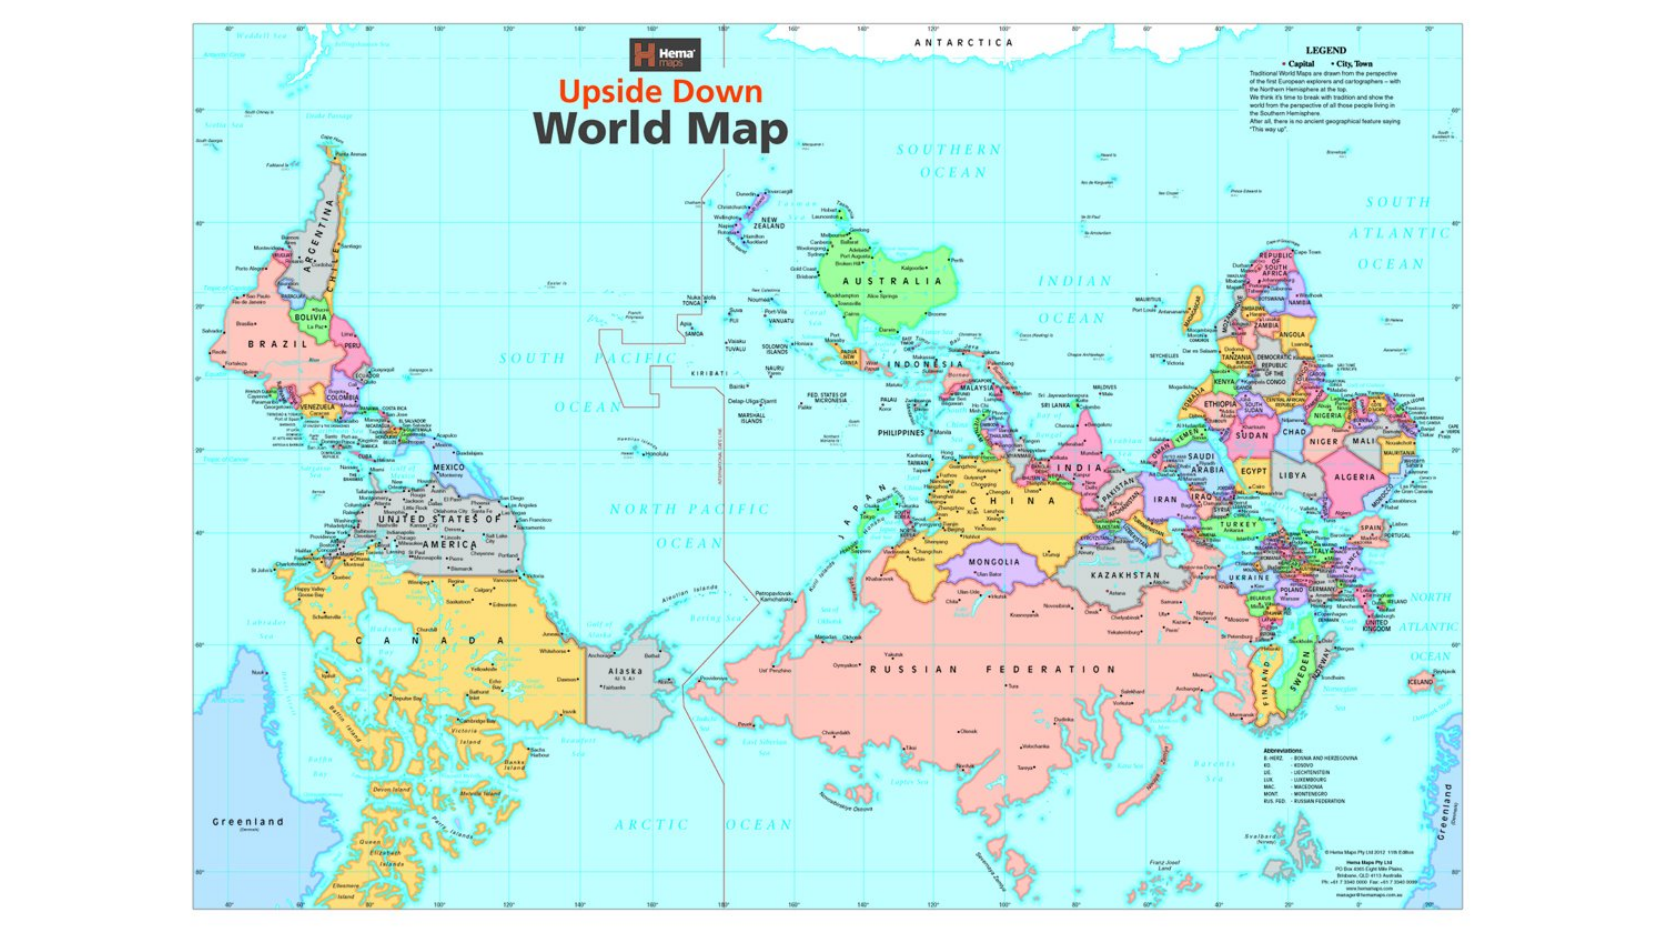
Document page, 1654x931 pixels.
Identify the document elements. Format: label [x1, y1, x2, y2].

picture [173, 1, 1484, 931]
